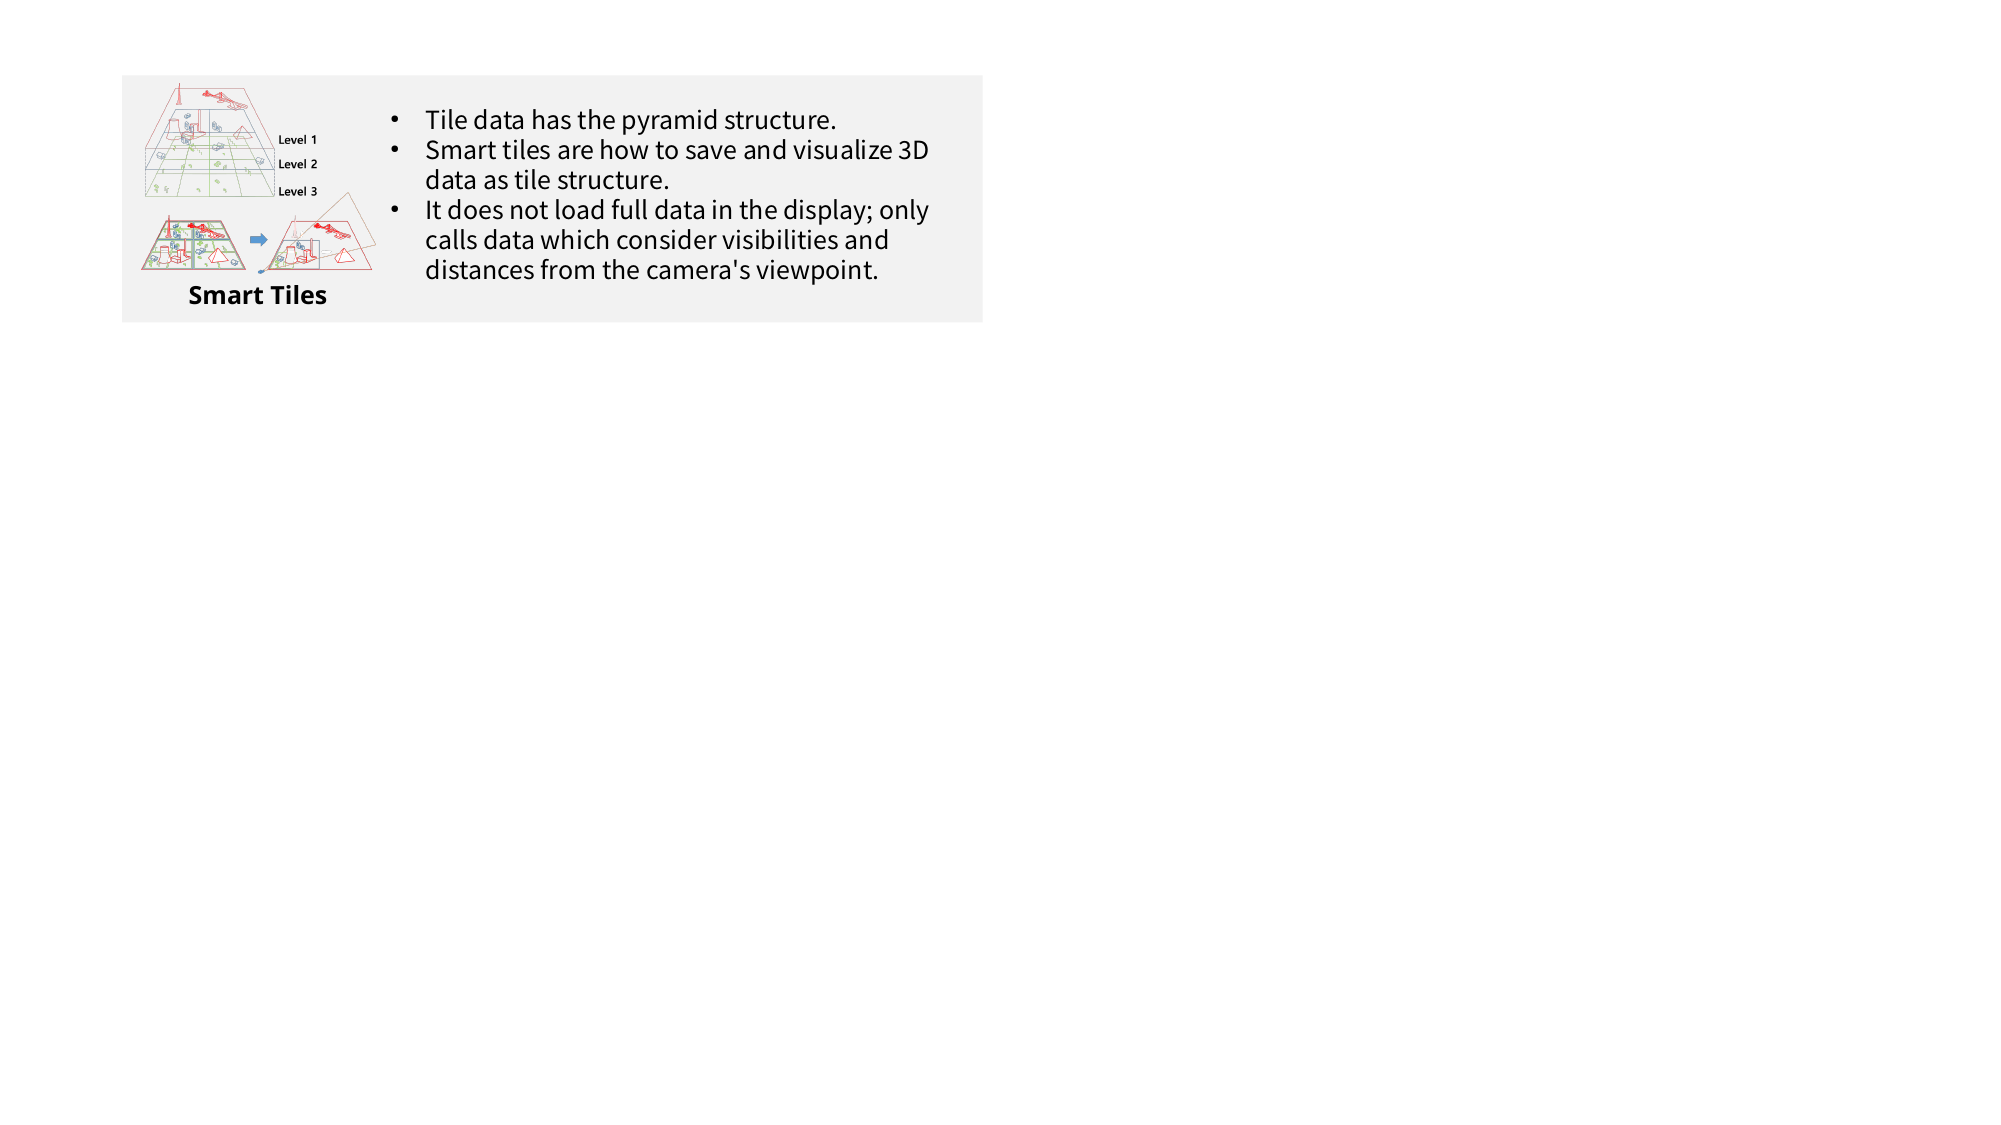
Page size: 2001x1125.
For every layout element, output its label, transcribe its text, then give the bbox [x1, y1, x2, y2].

text_box Tile data has the pyramid structure. Smart tiles are how to save and visualize 3D data as tile structure. It does not load full data in the display; only calls data which consider visibilities and distances from the camera's viewpoint. [375, 89, 966, 300]
text_box Smart Tiles [145, 272, 372, 318]
text_box [122, 75, 983, 323]
picture [141, 83, 376, 274]
